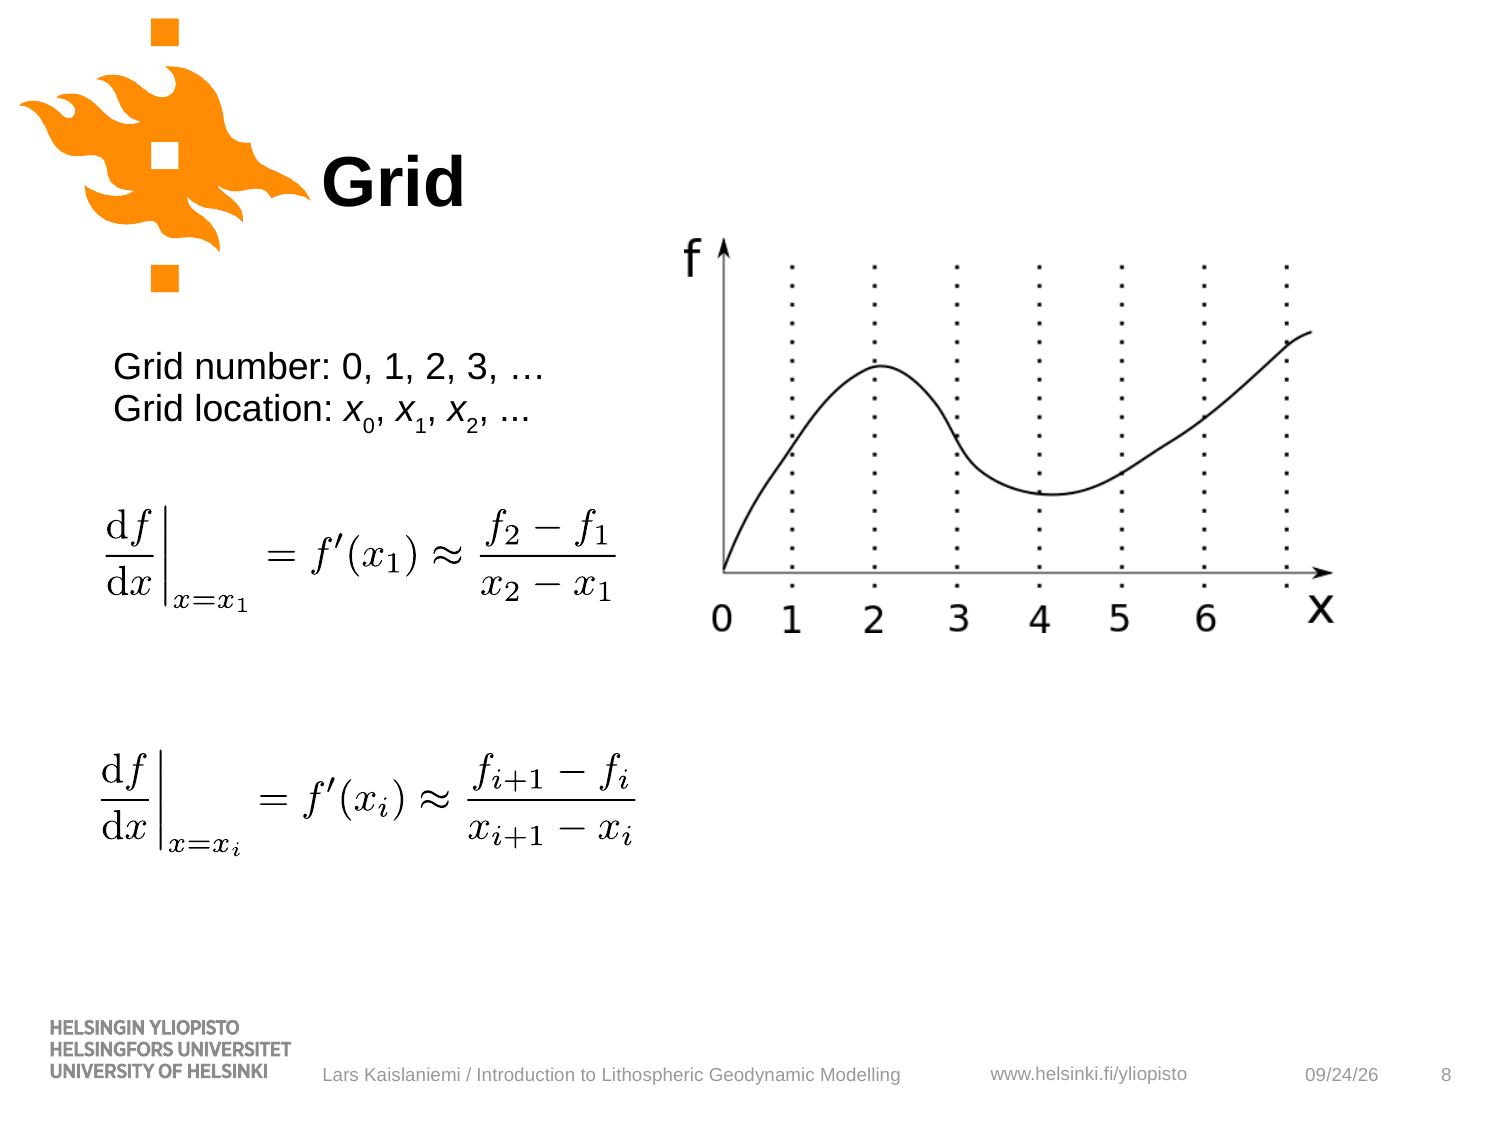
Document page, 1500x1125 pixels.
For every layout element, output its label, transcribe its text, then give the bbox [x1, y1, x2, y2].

text_box [105, 505, 616, 612]
picture [684, 237, 1335, 633]
text_box Grid number: 0, 1, 2, 3, … Grid location: x0, x1, x2, ... [98, 337, 562, 446]
title Grid [321, 87, 1447, 276]
picture [32, 1001, 309, 1096]
picture [0, 0, 337, 318]
text_box [100, 749, 636, 857]
